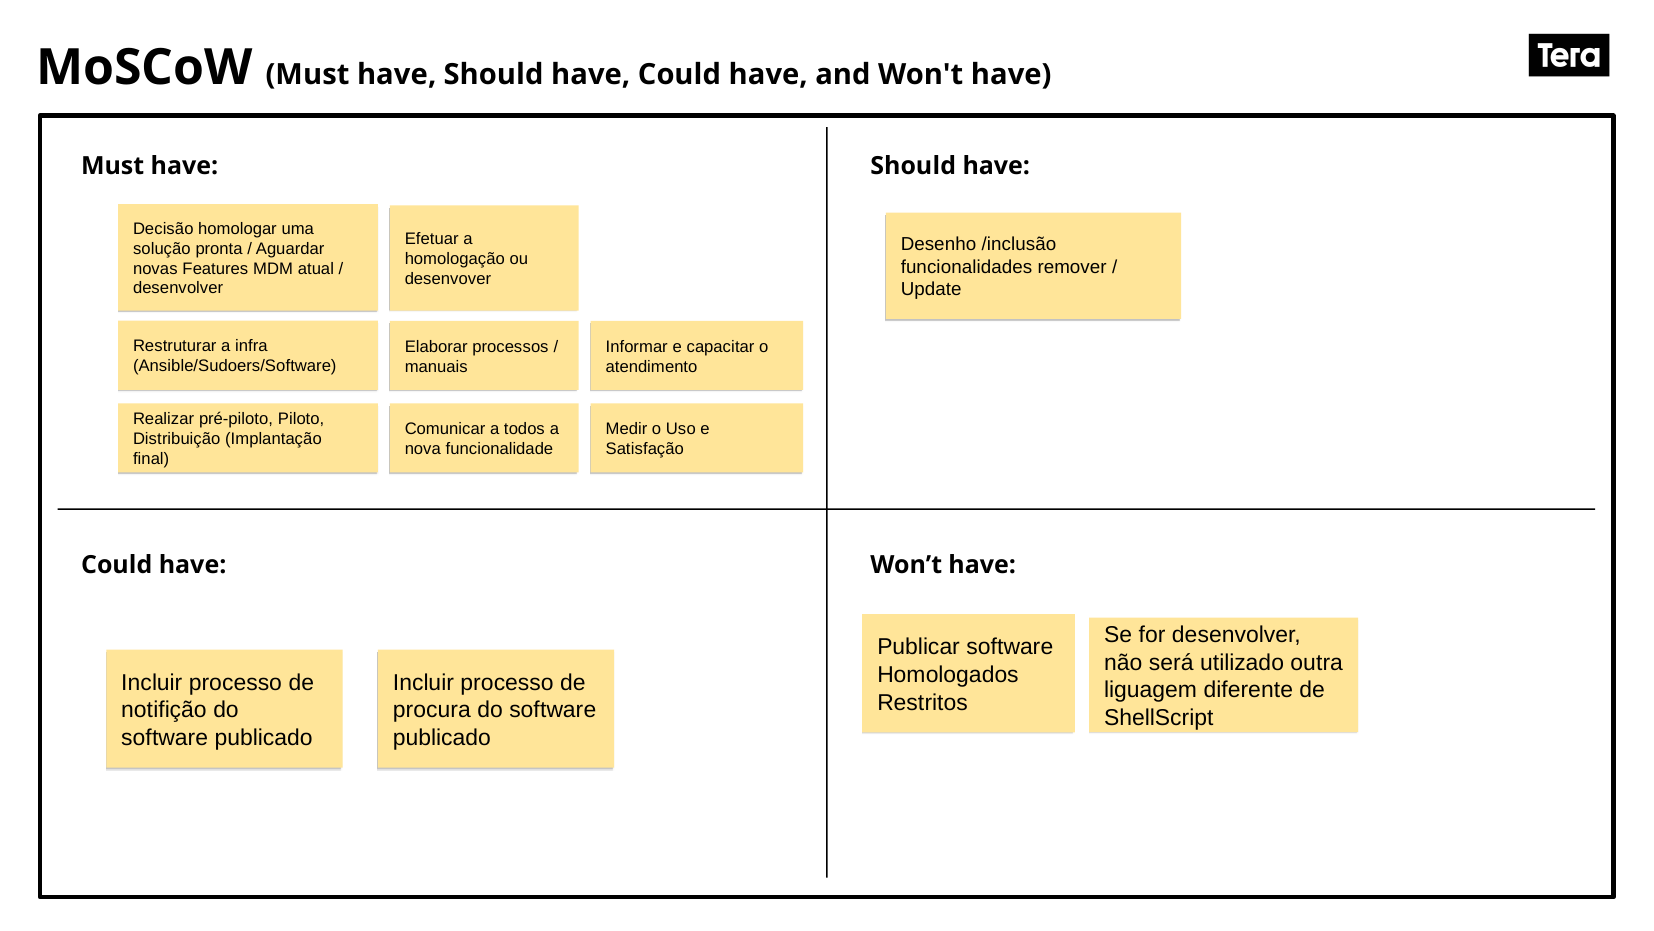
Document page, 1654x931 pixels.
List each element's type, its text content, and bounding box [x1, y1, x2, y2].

text_box Medir o Uso e Satisfação [590, 403, 804, 473]
text_box Informar e capacitar o atendimento [590, 320, 804, 390]
picture [1514, 19, 1624, 91]
text_box Desenho /inclusão funcionalidades remover / Update [885, 212, 1182, 319]
text_box Se for desenvolver, não será utilizado outra liguagem diferente de ShellScript [1089, 617, 1359, 733]
text_box Restruturar a infra (Ansible/Sudoers/Software) [118, 320, 378, 390]
text_box Publicar software Homologados Restritos [862, 614, 1075, 733]
text_box Incluir processo de procura do software publicado [377, 649, 615, 768]
text_box Realizar pré-piloto, Piloto, Distribuição (Implantação final) [118, 403, 378, 473]
text_box Comunicar a todos a nova funcionalidade [389, 403, 579, 473]
text_box Elaborar processos / manuais [389, 320, 579, 390]
text_box Incluir processo de notifição do software publicado [106, 649, 343, 768]
text_box Decisão homologar uma solução pronta / Aguardar novas Features MDM atual / desenvolver [118, 204, 378, 311]
text_box Efetuar a homologação ou desenvover [389, 205, 579, 311]
